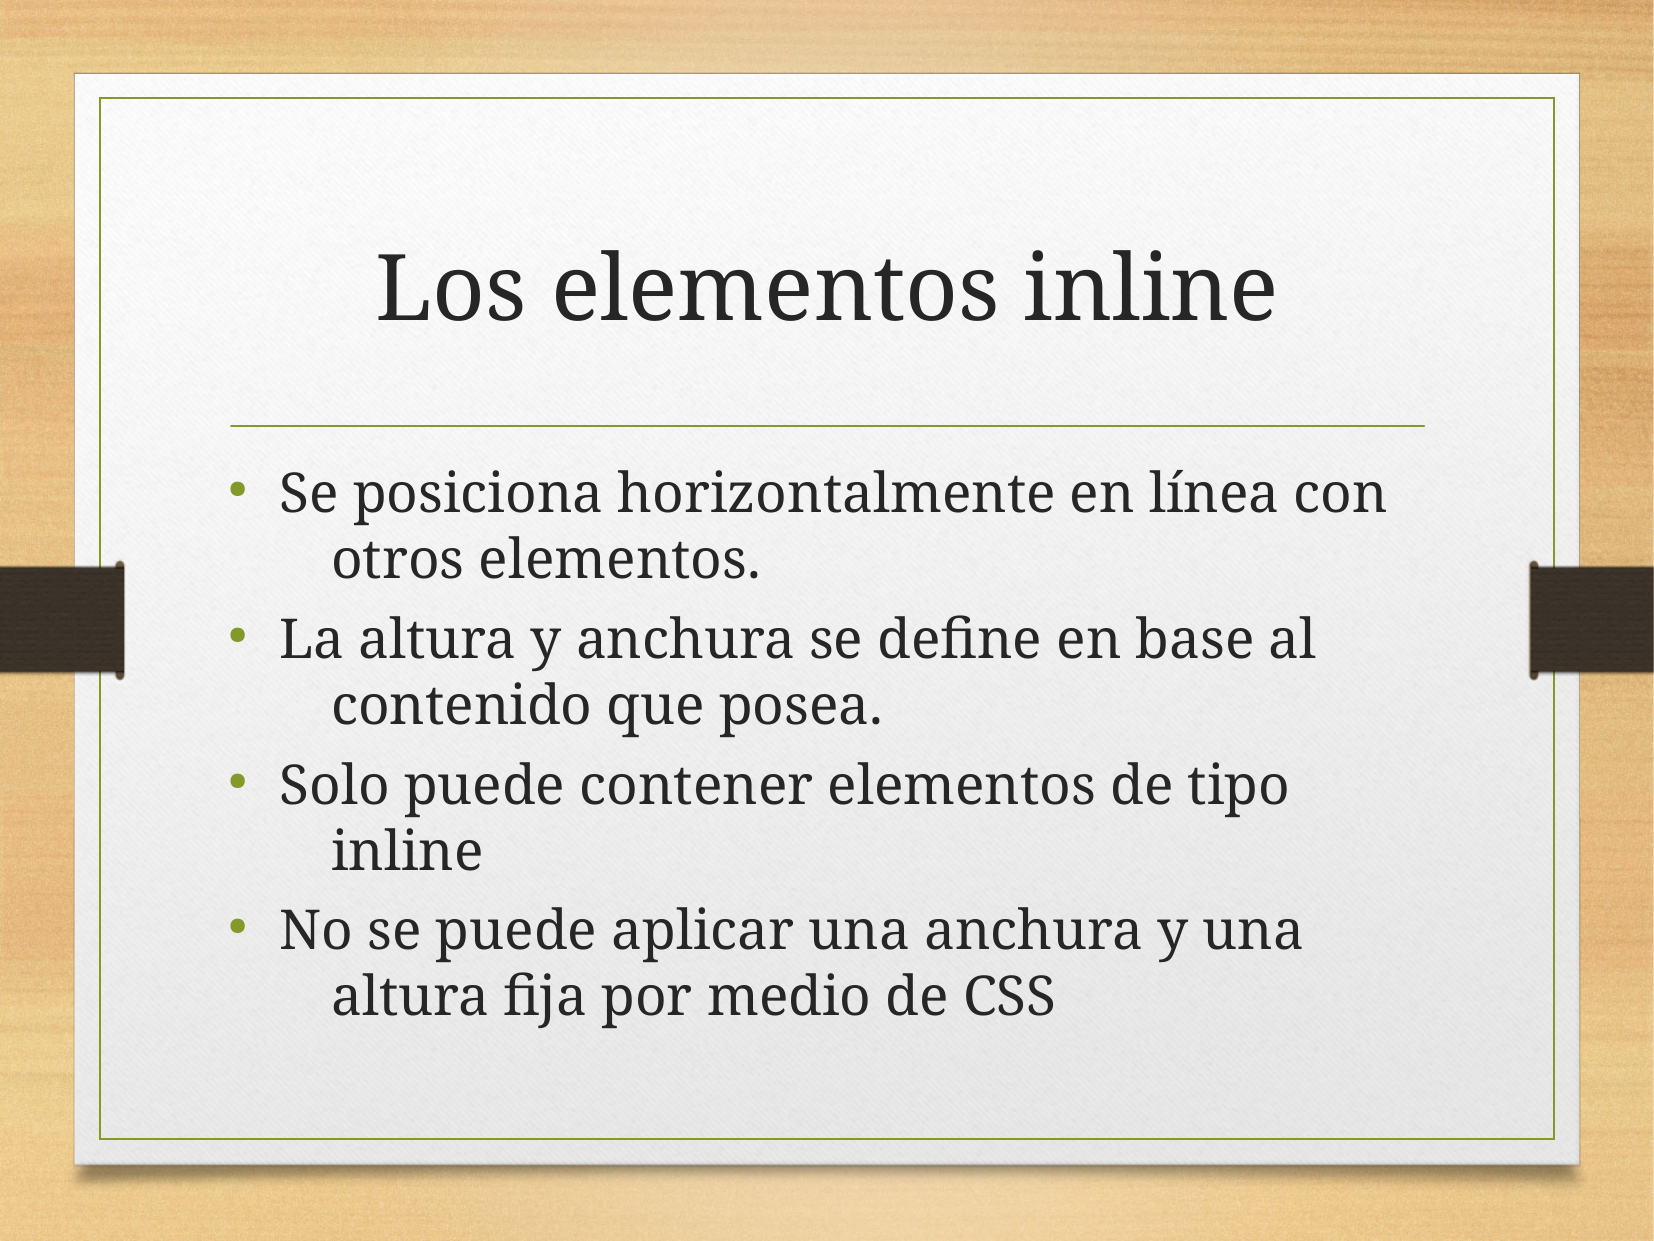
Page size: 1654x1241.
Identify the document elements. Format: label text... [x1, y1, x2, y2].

title Los elementos inline [212, 165, 1443, 402]
list Se posiciona horizontalmente en línea con otros elementos. La altura y anchura se define en base al contenido que posea. Solo puede contener elementos de tipo inline No se puede aplicar una anchura y una altura fija por medio de CSS [212, 450, 1443, 1074]
